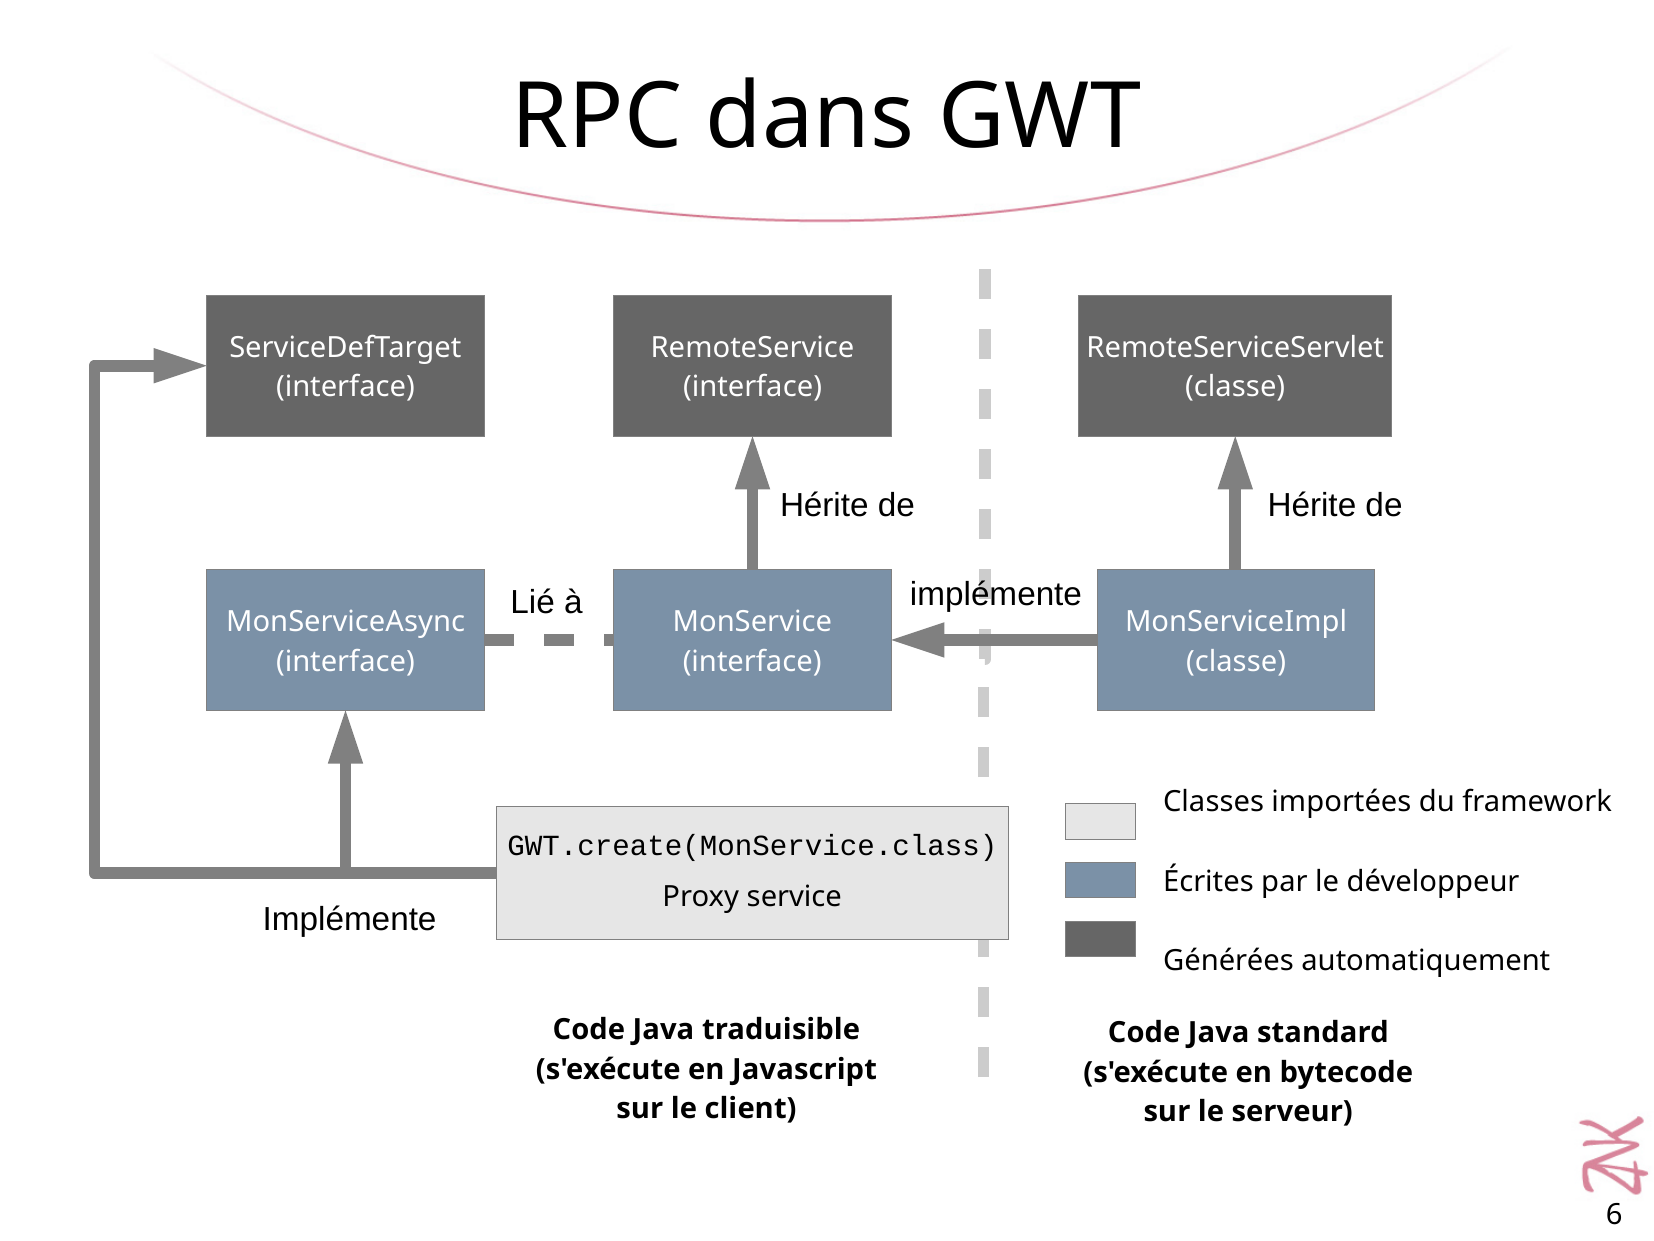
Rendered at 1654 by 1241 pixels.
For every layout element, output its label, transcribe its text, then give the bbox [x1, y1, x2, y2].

text_box Hérite de [765, 478, 934, 531]
text_box [1065, 803, 1136, 840]
text_box [1065, 862, 1136, 898]
text_box Code Java standard (s'exécute en bytecode sur le serveur) [1051, 995, 1446, 1146]
text_box Hérite de [1252, 478, 1421, 531]
text_box RemoteServiceServlet (classe) [1078, 295, 1392, 437]
text_box Implémente [248, 892, 452, 945]
text_box Lié à [495, 575, 598, 628]
picture [4, 1, 1654, 1241]
text_box MonServiceImpl (classe) [1097, 569, 1375, 711]
text_box MonService (interface) [613, 569, 892, 711]
text_box RemoteService (interface) [613, 295, 892, 437]
title RPC dans GWT [82, 11, 1571, 213]
text_box Code Java traduisible (s'exécute en Javascript sur le client) [444, 1027, 969, 1108]
text_box [1065, 921, 1136, 957]
text_box implémente [895, 567, 1098, 621]
text_box GWT.create(MonService.class) Proxy service [496, 806, 1009, 940]
text_box Classes importées du framework Écrites par le développeur Générées automatiquement [1254, 829, 1521, 930]
text_box ServiceDefTarget (interface) [206, 295, 485, 437]
text_box MonServiceAsync (interface) [206, 569, 485, 711]
